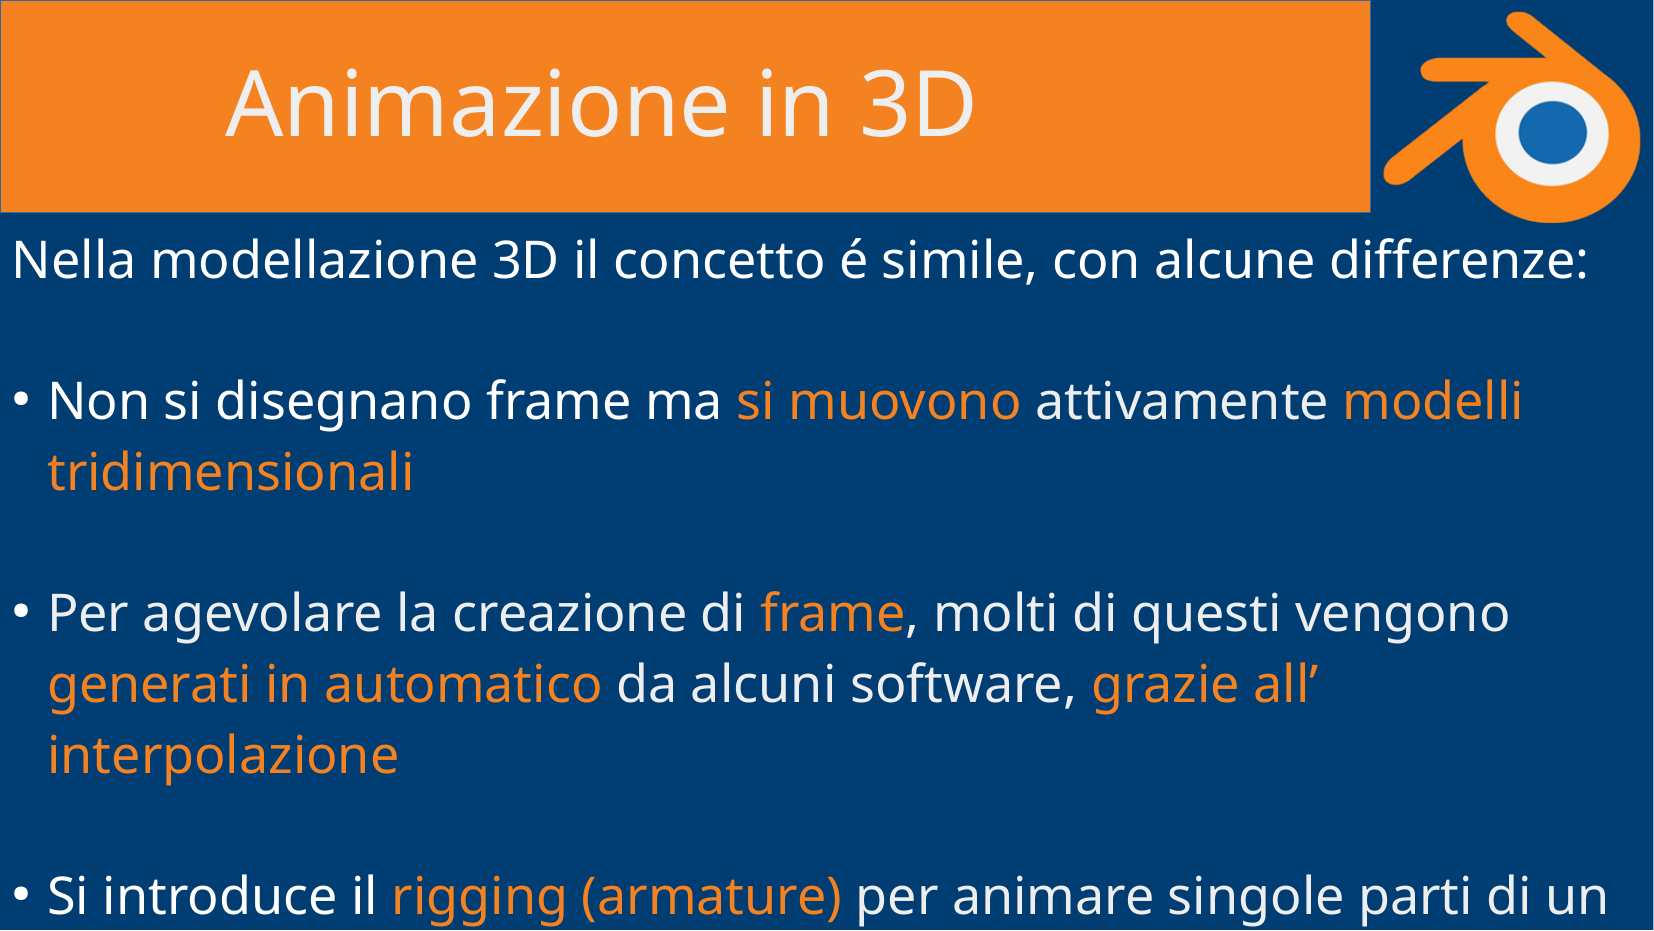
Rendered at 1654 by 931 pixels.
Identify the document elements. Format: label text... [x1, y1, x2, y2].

title Animazione in 3D [0, 23, 1347, 179]
subtitle Nella modellazione 3D il concetto é simile, con alcune differenze: Non si disegnano frame ma si muovono attivamente modelli tridimensionali Per agevolare la creazione di frame, molti di questi vengono generati in automatico da alcuni software, grazie all’ interpolazione Si introduce il rigging (armature) per animare singole parti di un modello come un corpo umano [11, 222, 1654, 931]
picture [1370, 0, 1654, 260]
text_box [0, 0, 1370, 213]
